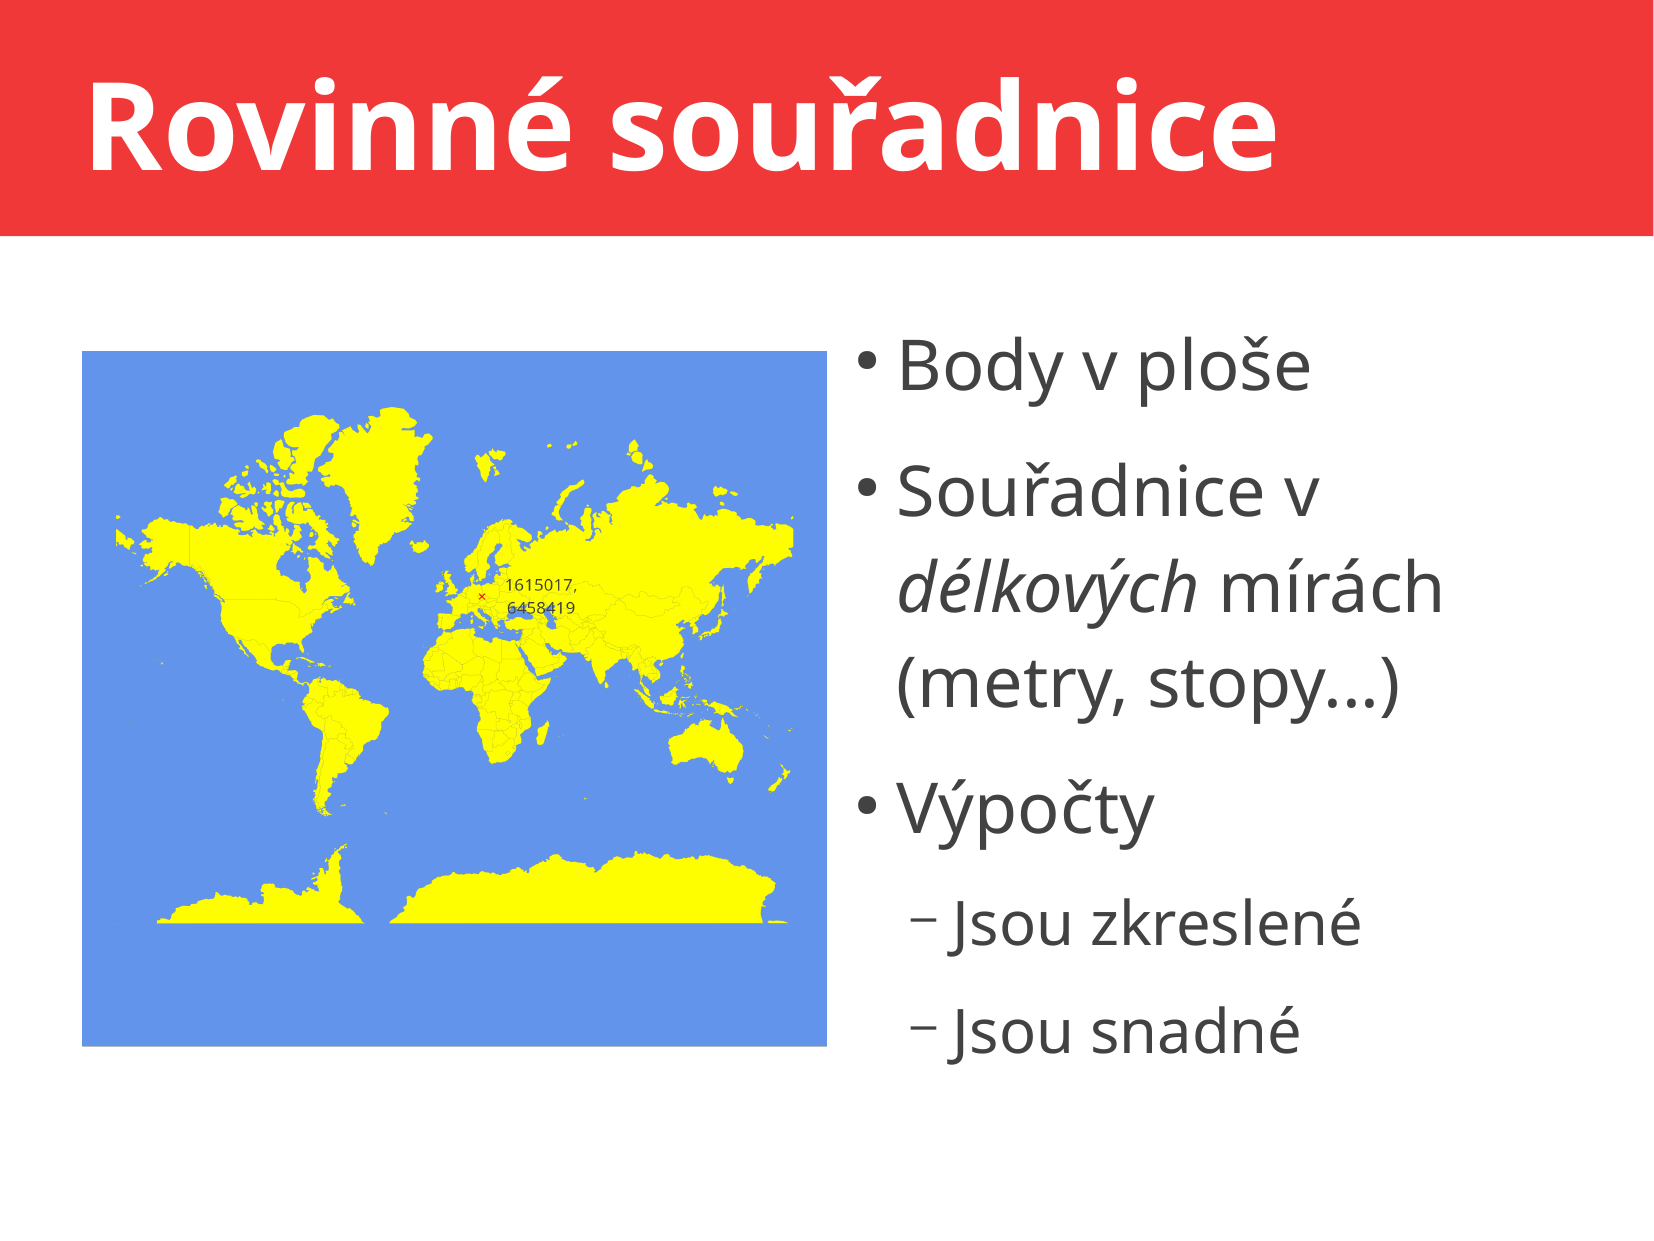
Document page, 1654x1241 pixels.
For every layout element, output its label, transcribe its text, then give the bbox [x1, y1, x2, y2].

list Body v ploše Souřadnice v délkových mírách (metry, stopy...) Výpočty Jsou zkreslené Jsou snadné [840, 314, 1564, 1080]
title Rovinné souřadnice [82, 19, 1571, 227]
picture [82, 350, 827, 1047]
